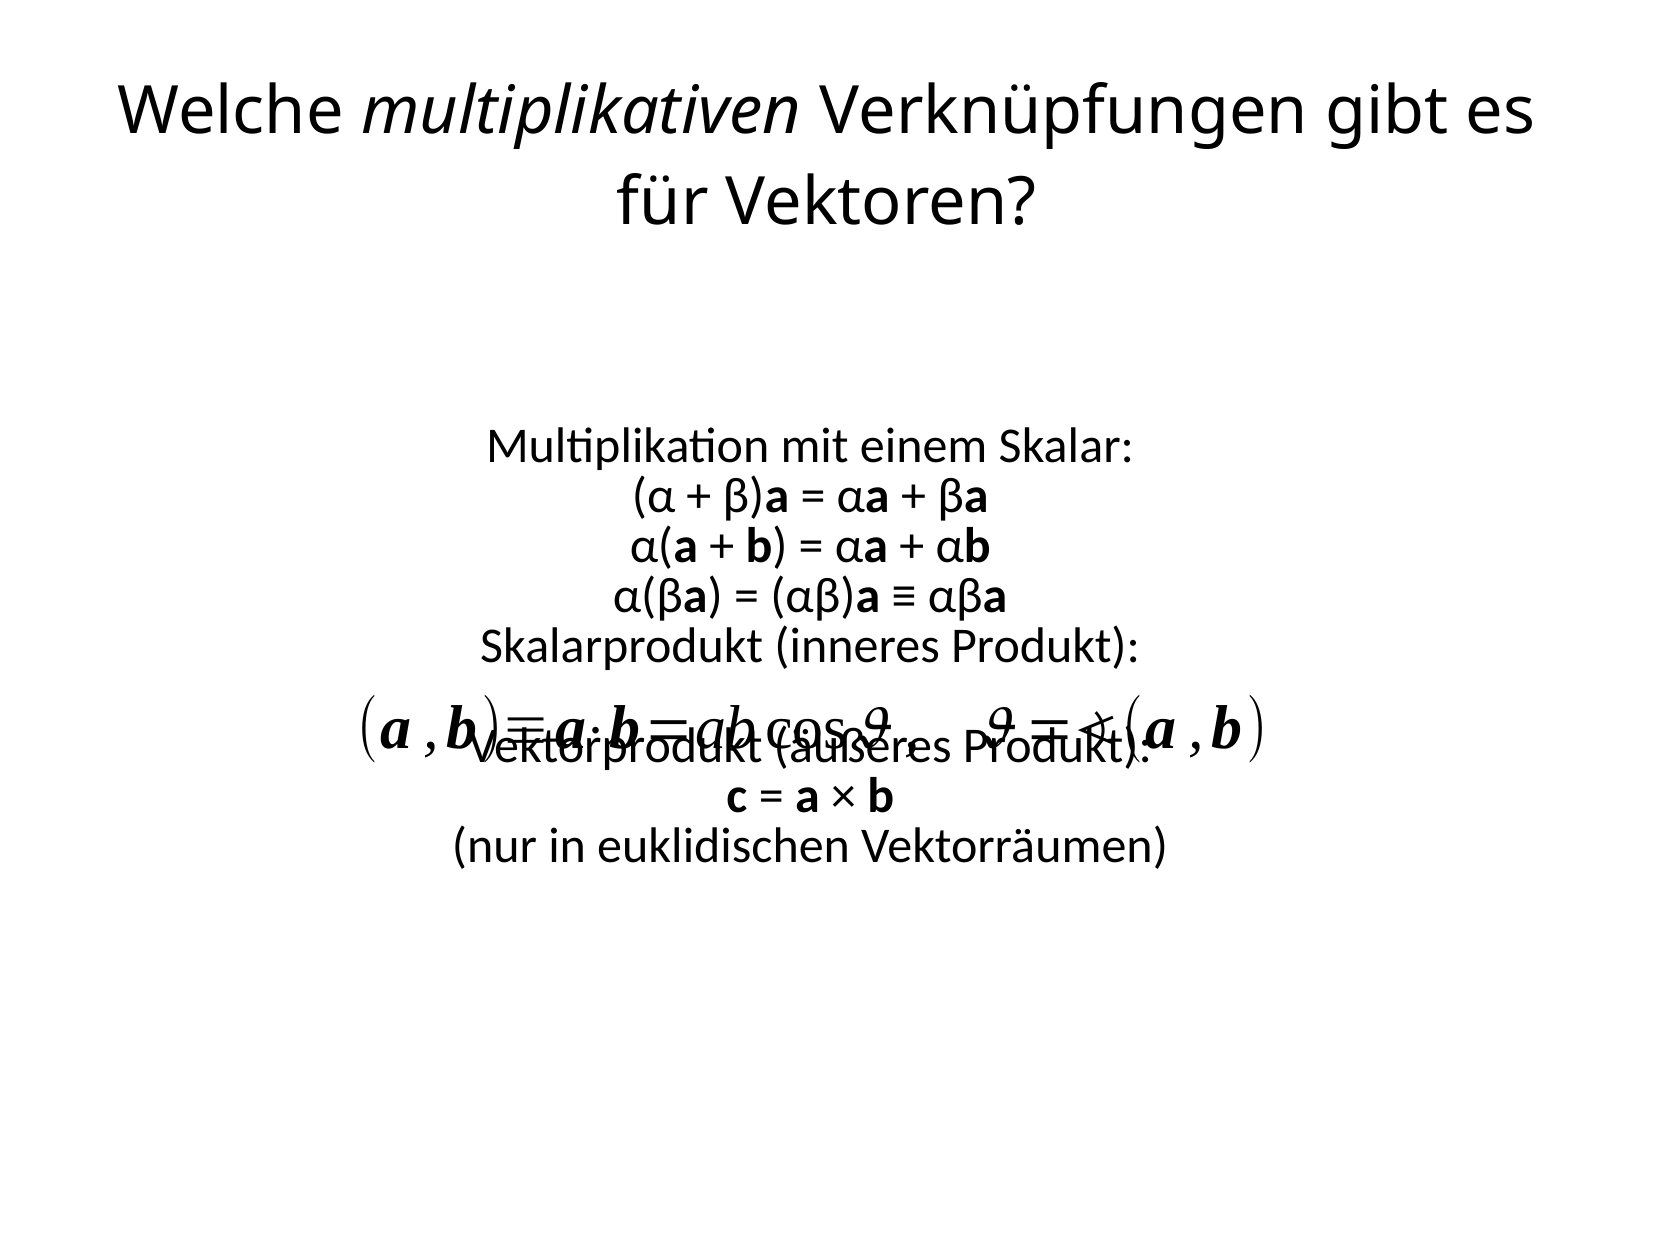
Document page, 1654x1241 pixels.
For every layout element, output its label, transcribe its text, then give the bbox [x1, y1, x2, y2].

title Welche multiplikativen Verknüpfungen gibt es für Vektoren? [82, 49, 1571, 257]
chart [341, 693, 1282, 765]
subtitle Multiplikation mit einem Skalar: (α + β)a = αa + βa α(a + b) = αa + αb α(βa) = (αβ)a ≡ αβa Skalarprodukt (inneres Produkt): Vektorprodukt (äußeres Produkt): c = a × b (nur in euklidischen Vektorräumen) [82, 290, 1538, 1010]
